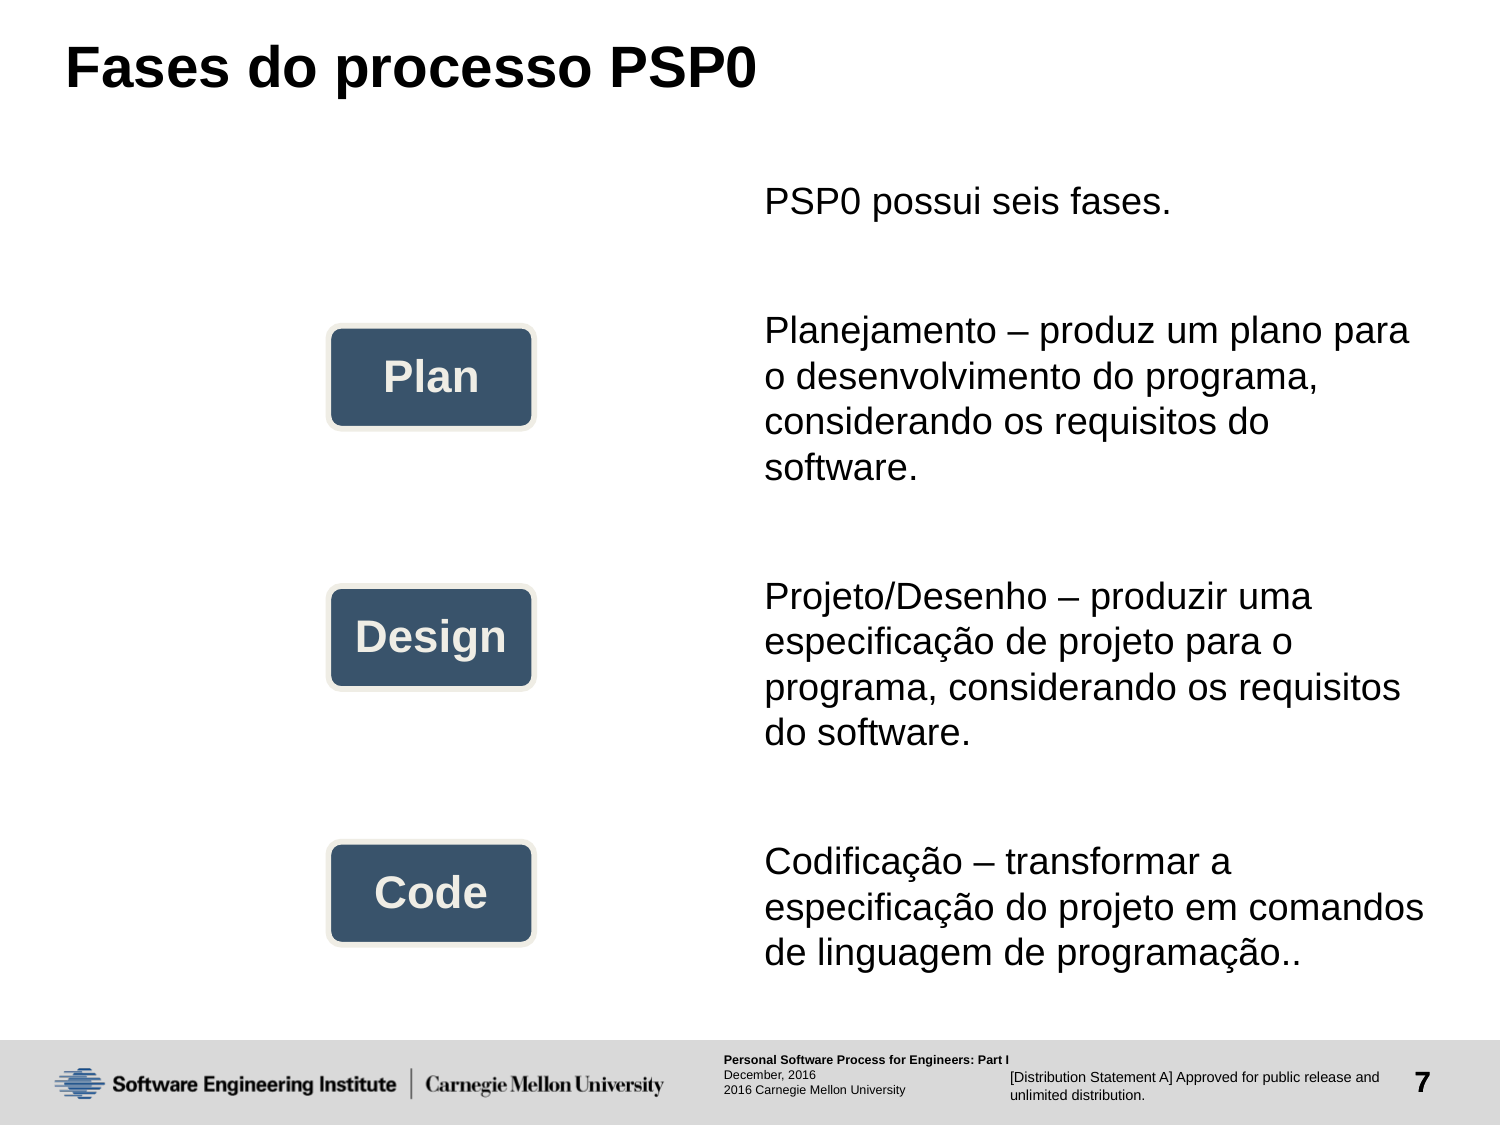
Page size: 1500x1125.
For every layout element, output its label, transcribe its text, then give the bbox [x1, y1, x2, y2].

title Fases do processo PSP0 [65, 37, 1313, 148]
list PSP0 possui seis fases. Planejamento – produz um plano para o desenvolvimento do programa, considerando os requisitos do software. Projeto/Desenho – produzir uma especificação de projeto para o programa, considerando os requisitos do software. Codificação – transformar a especificação do projeto em comandos de linguagem de programação.. [764, 176, 1432, 1021]
picture [325, 322, 541, 951]
picture [46, 1061, 673, 1104]
